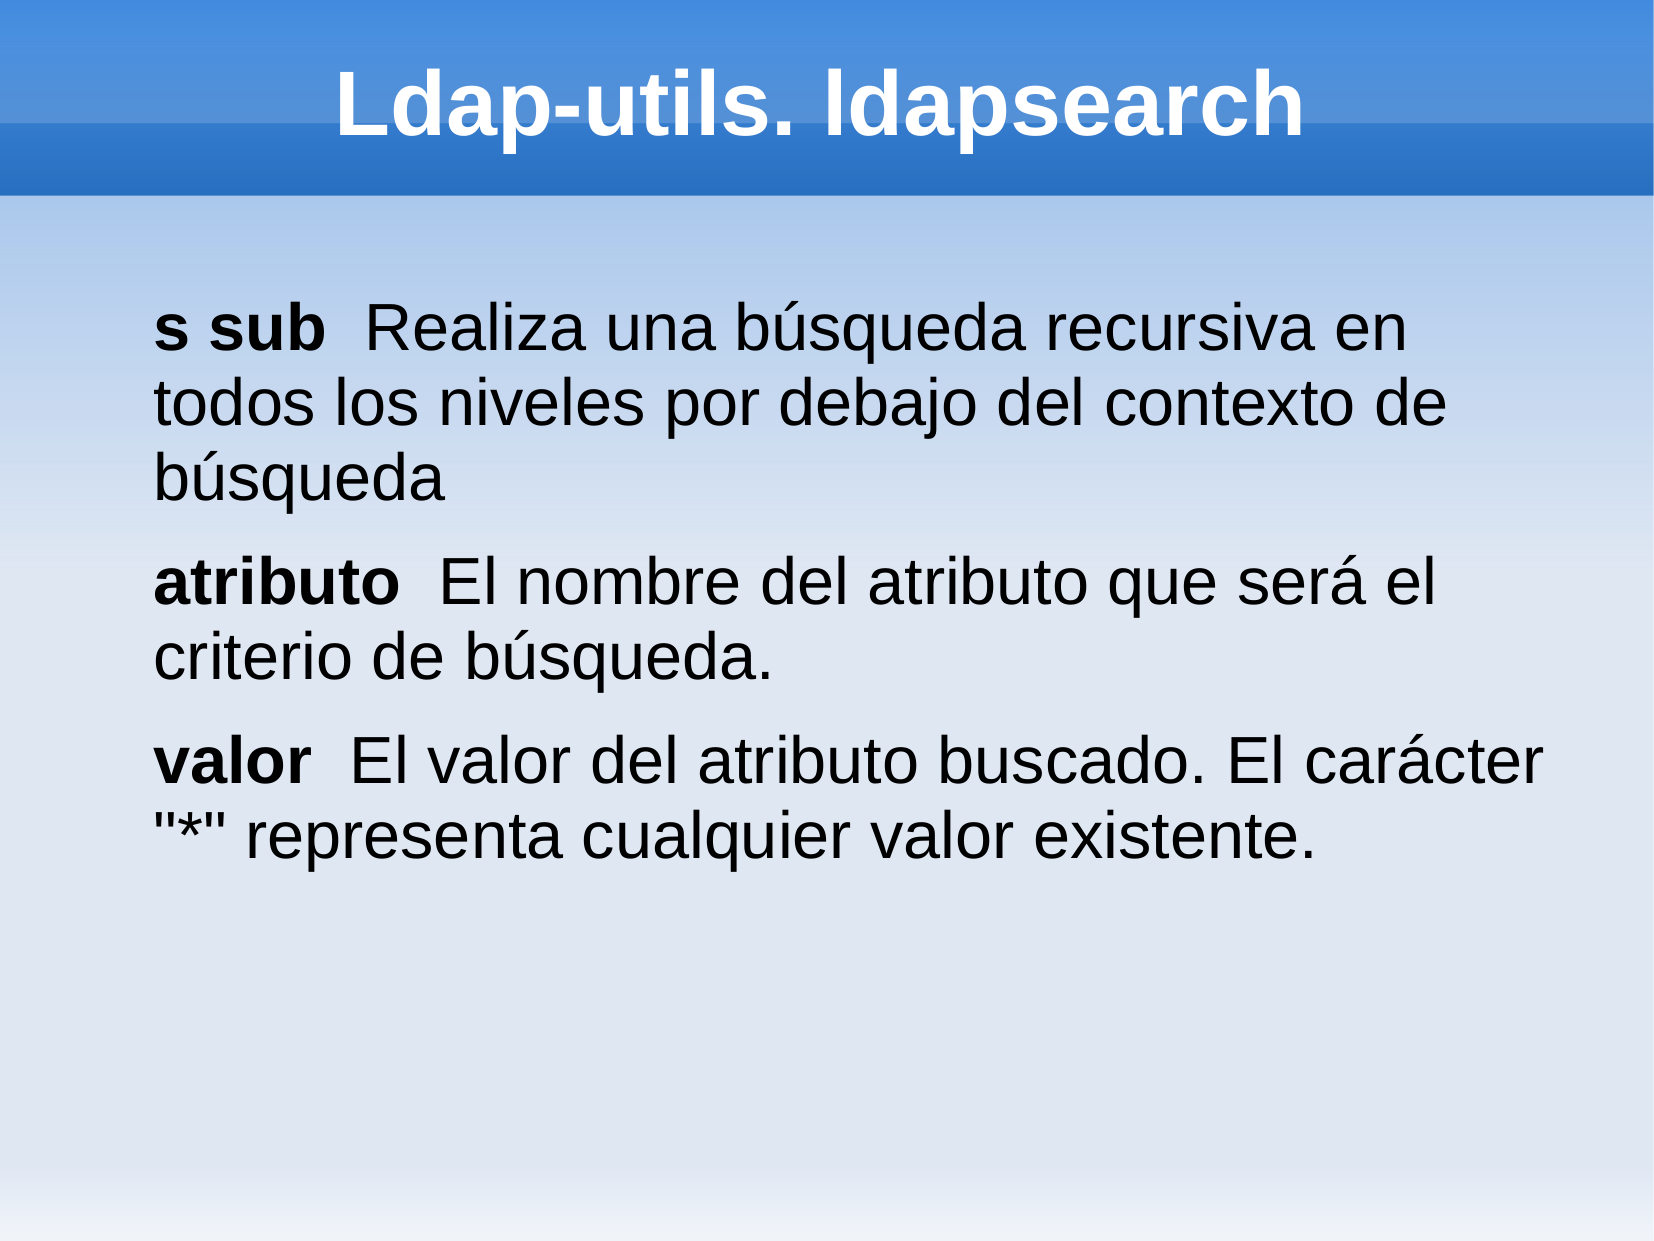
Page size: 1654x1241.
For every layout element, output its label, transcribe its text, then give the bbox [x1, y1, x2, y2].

picture [0, 0, 1654, 1241]
list ­s sub Realiza una búsqueda recursiva en todos los niveles por debajo del contexto de búsqueda atributo El nombre del atributo que será el criterio de búsqueda. valor El valor del atributo buscado. El carácter "*" representa cualquier valor existente. [82, 290, 1571, 1109]
title Ldap-utils. ldapsearch [76, 0, 1565, 208]
